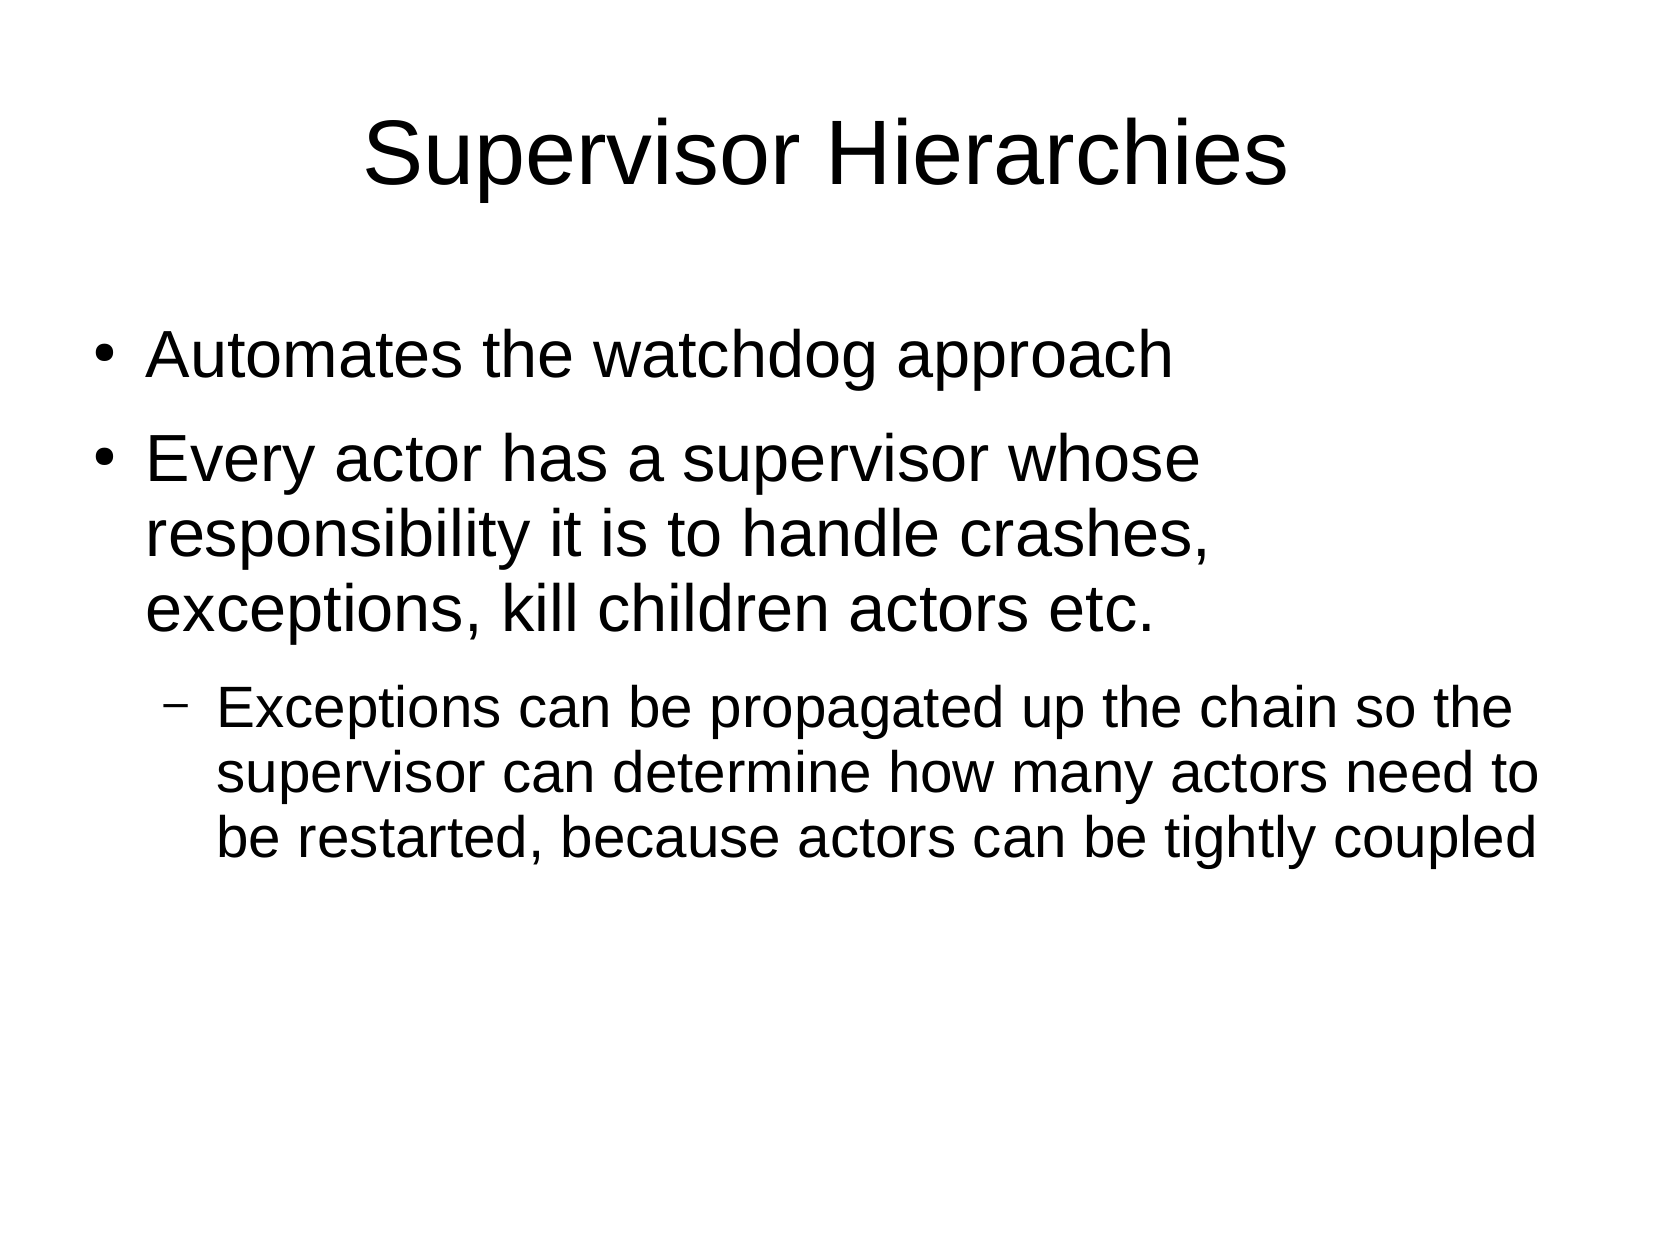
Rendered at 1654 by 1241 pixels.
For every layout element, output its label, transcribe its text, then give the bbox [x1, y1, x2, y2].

title Supervisor Hierarchies [82, 49, 1571, 257]
list Automates the watchdog approach Every actor has a supervisor whose responsibility it is to handle crashes, exceptions, kill children actors etc. Exceptions can be propagated up the chain so the supervisor can determine how many actors need to be restarted, because actors can be tightly coupled [75, 316, 1564, 1171]
